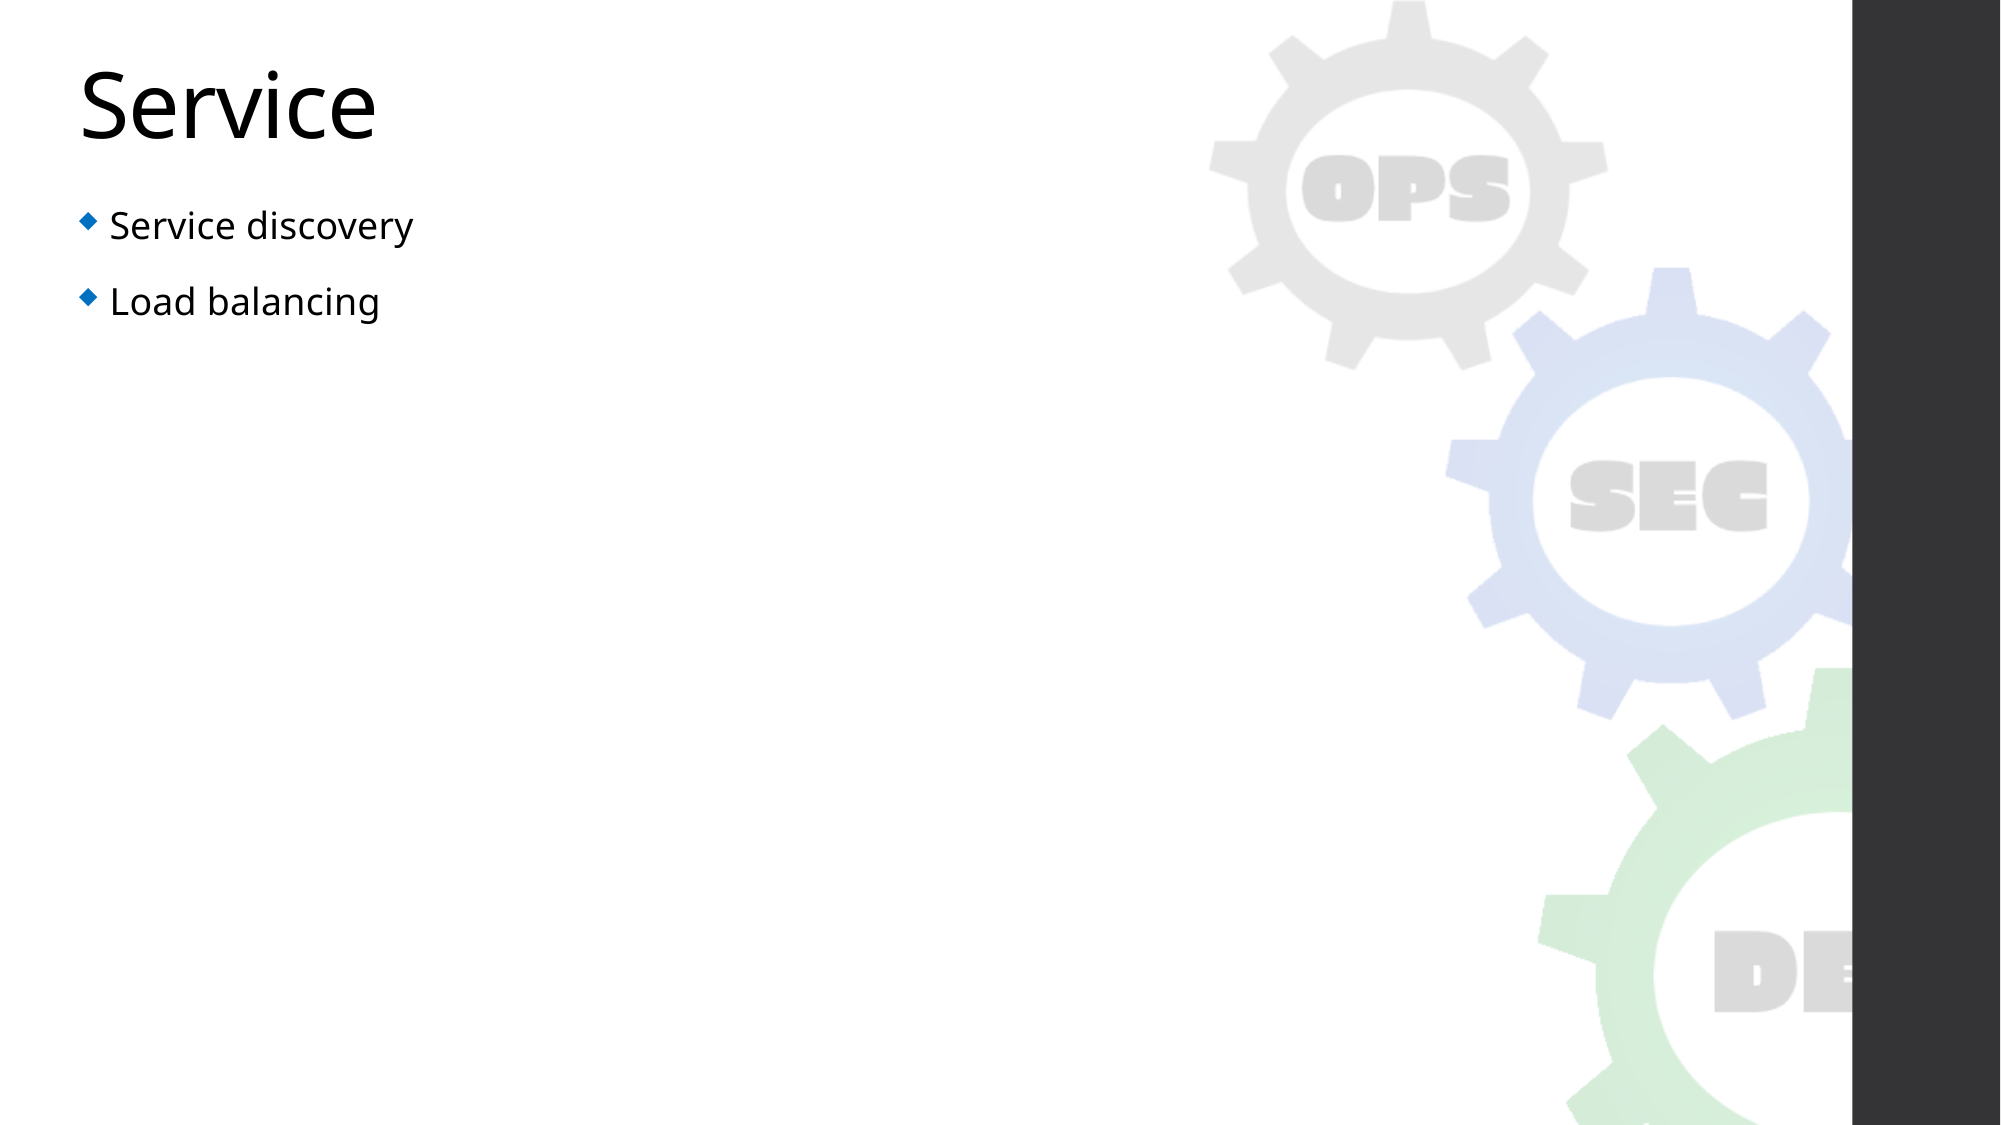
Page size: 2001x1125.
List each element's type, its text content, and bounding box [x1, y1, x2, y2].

list Service discovery Load balancing [64, 198, 1797, 1073]
title Service [64, 33, 1797, 166]
